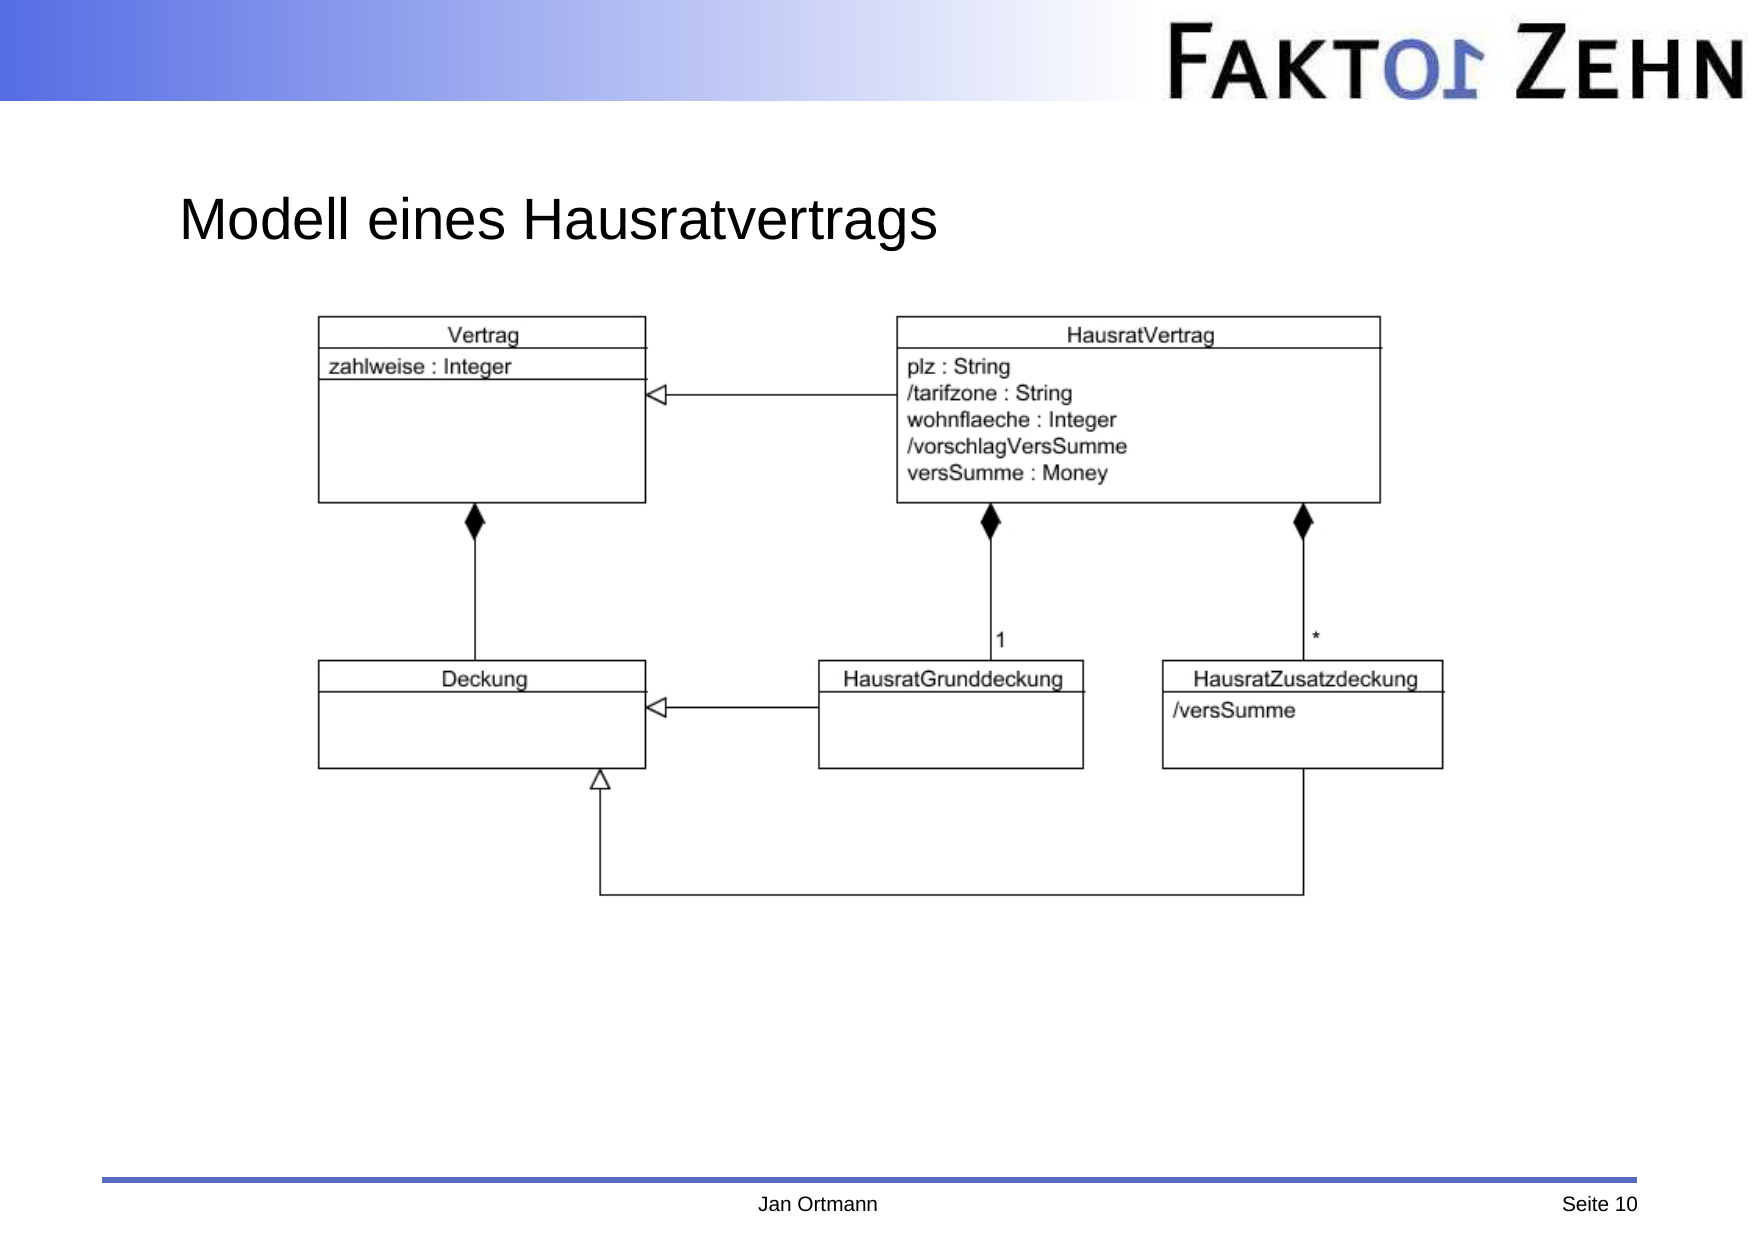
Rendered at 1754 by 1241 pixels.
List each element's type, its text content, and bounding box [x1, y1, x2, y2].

title Modell eines Hausratvertrags [179, 142, 1576, 296]
picture [287, 285, 1475, 957]
picture [1162, 7, 1752, 100]
